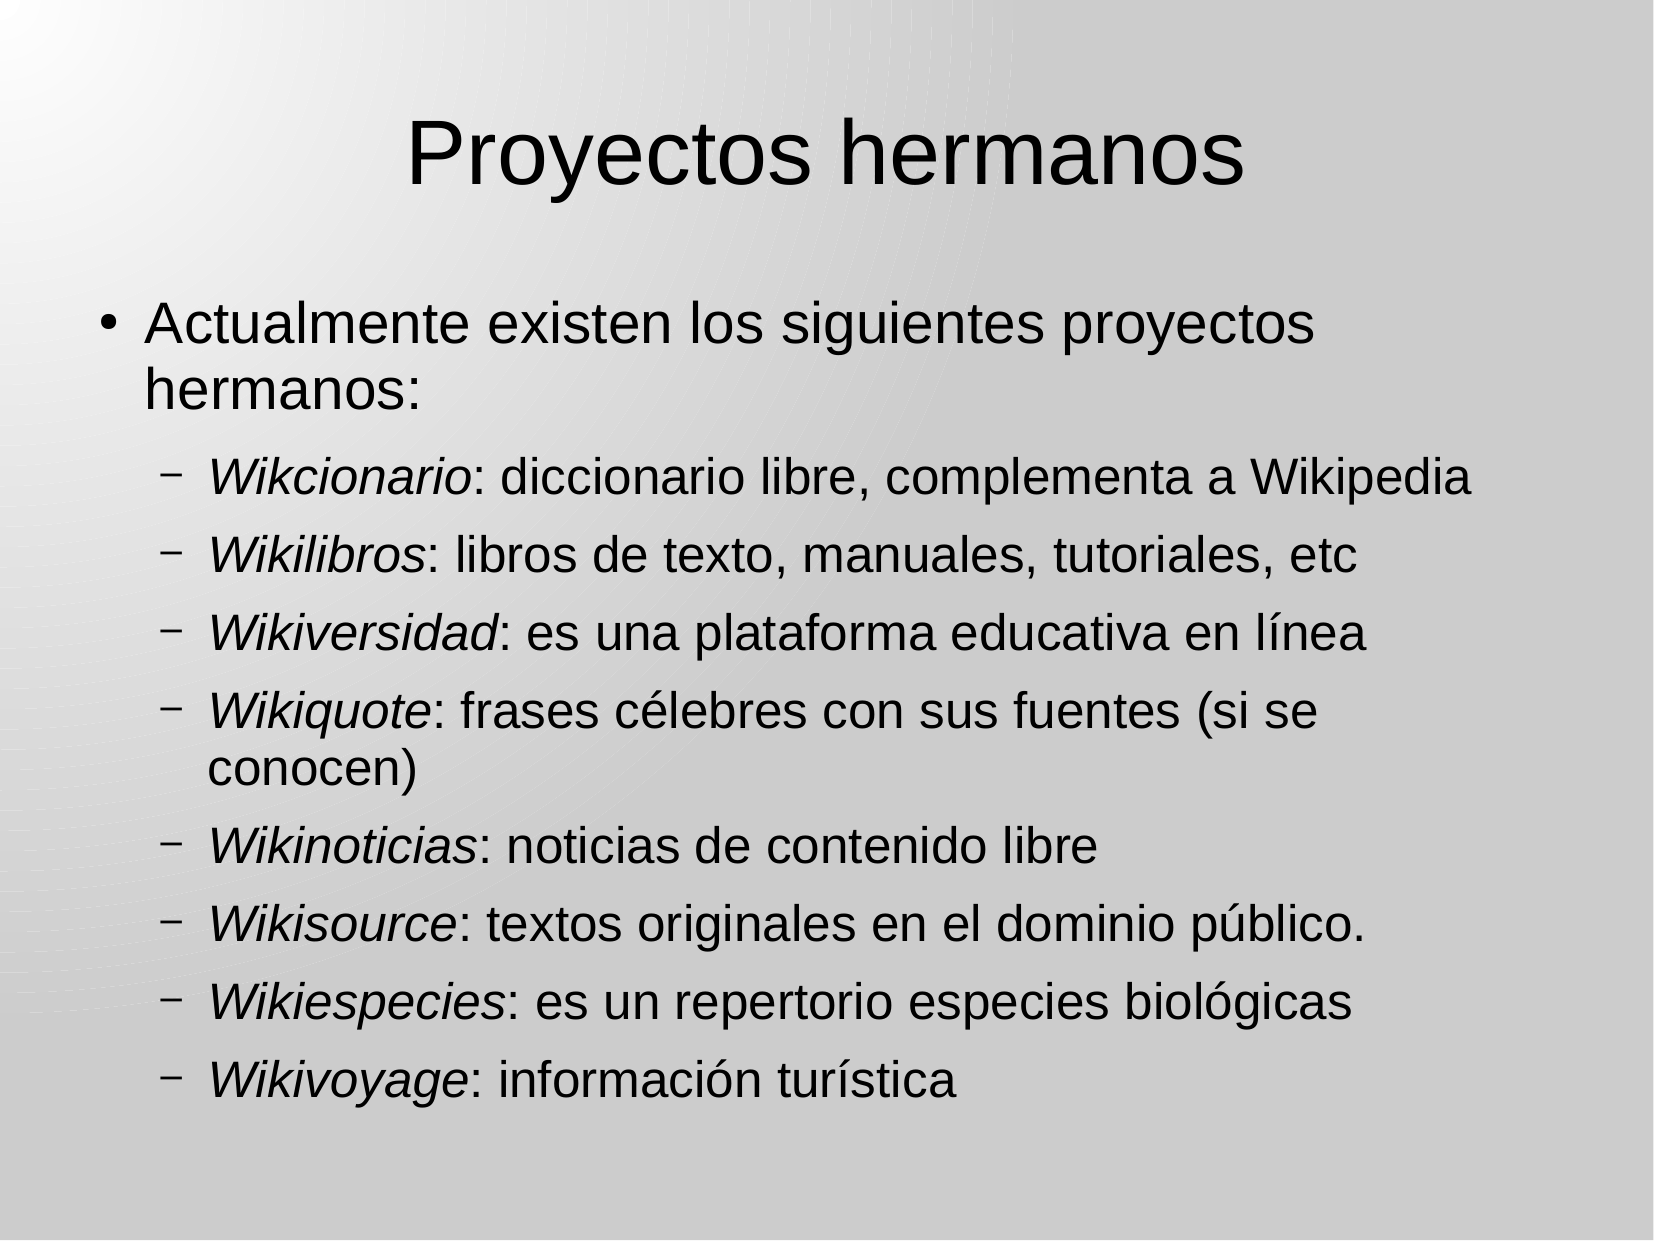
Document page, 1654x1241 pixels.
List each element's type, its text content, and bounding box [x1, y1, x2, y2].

title Proyectos hermanos [82, 49, 1571, 257]
list Actualmente existen los siguientes proyectos hermanos: Wikcionario: diccionario libre, complementa a Wikipedia Wikilibros: libros de texto, manuales, tutoriales, etc Wikiversidad: es una plataforma educativa en línea Wikiquote: frases célebres con sus fuentes (si se conocen) Wikinoticias: noticias de contenido libre Wikisource: textos originales en el dominio público. Wikiespecies: es un repertorio especies biológicas Wikivoyage: información turística [82, 290, 1538, 1109]
